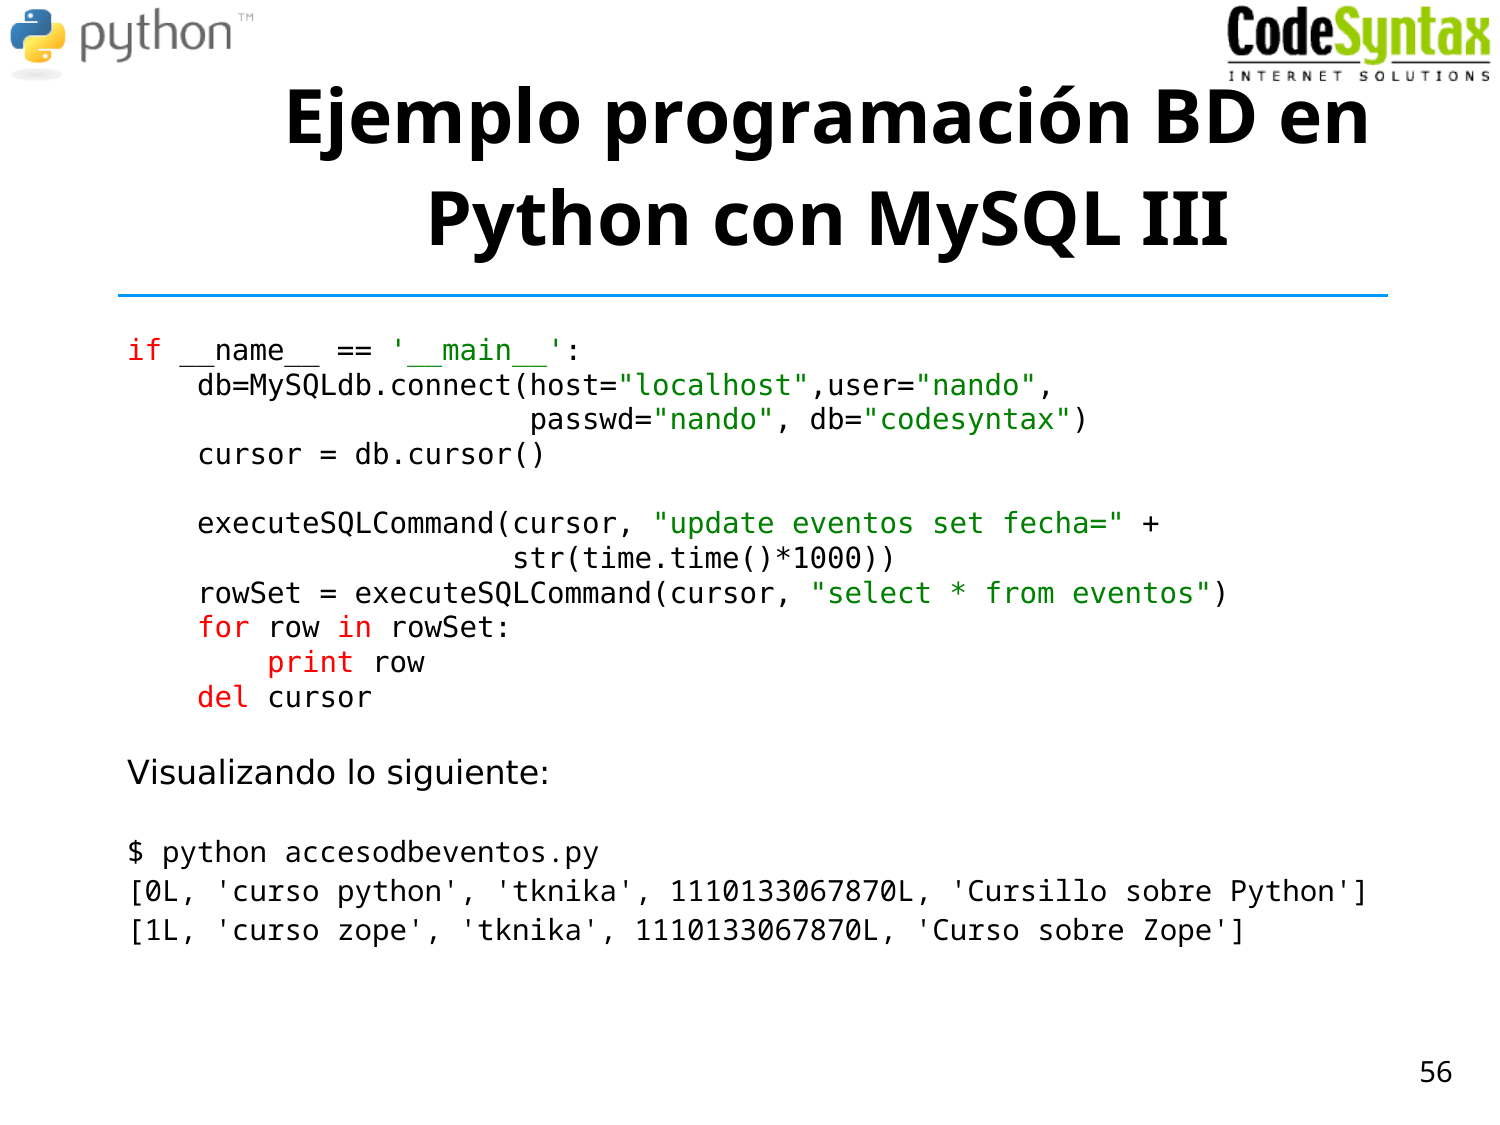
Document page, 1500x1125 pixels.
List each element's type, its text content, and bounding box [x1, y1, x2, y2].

picture [0, 0, 286, 92]
picture [1226, 5, 1500, 83]
list if __name__ == '__main__': db=MySQLdb.connect(host="localhost",user="nando", passwd="nando", db="codesyntax") cursor = db.cursor() executeSQLCommand(cursor, "update eventos set fecha=" + str(time.time()*1000)) rowSet = executeSQLCommand(cursor, "select * from eventos") for row in rowSet: print row del cursor Visualizando lo siguiente: $ python accesodbeventos.py [0L, 'curso python', 'tknika', 1110133067870L, 'Cursillo sobre Python'] [1L, 'curso zope', 'tknika', 1110133067870L, 'Curso sobre Zope'] [112, 331, 1469, 1007]
title Ejemplo programación BD en Python con MySQL III [188, 31, 1468, 276]
